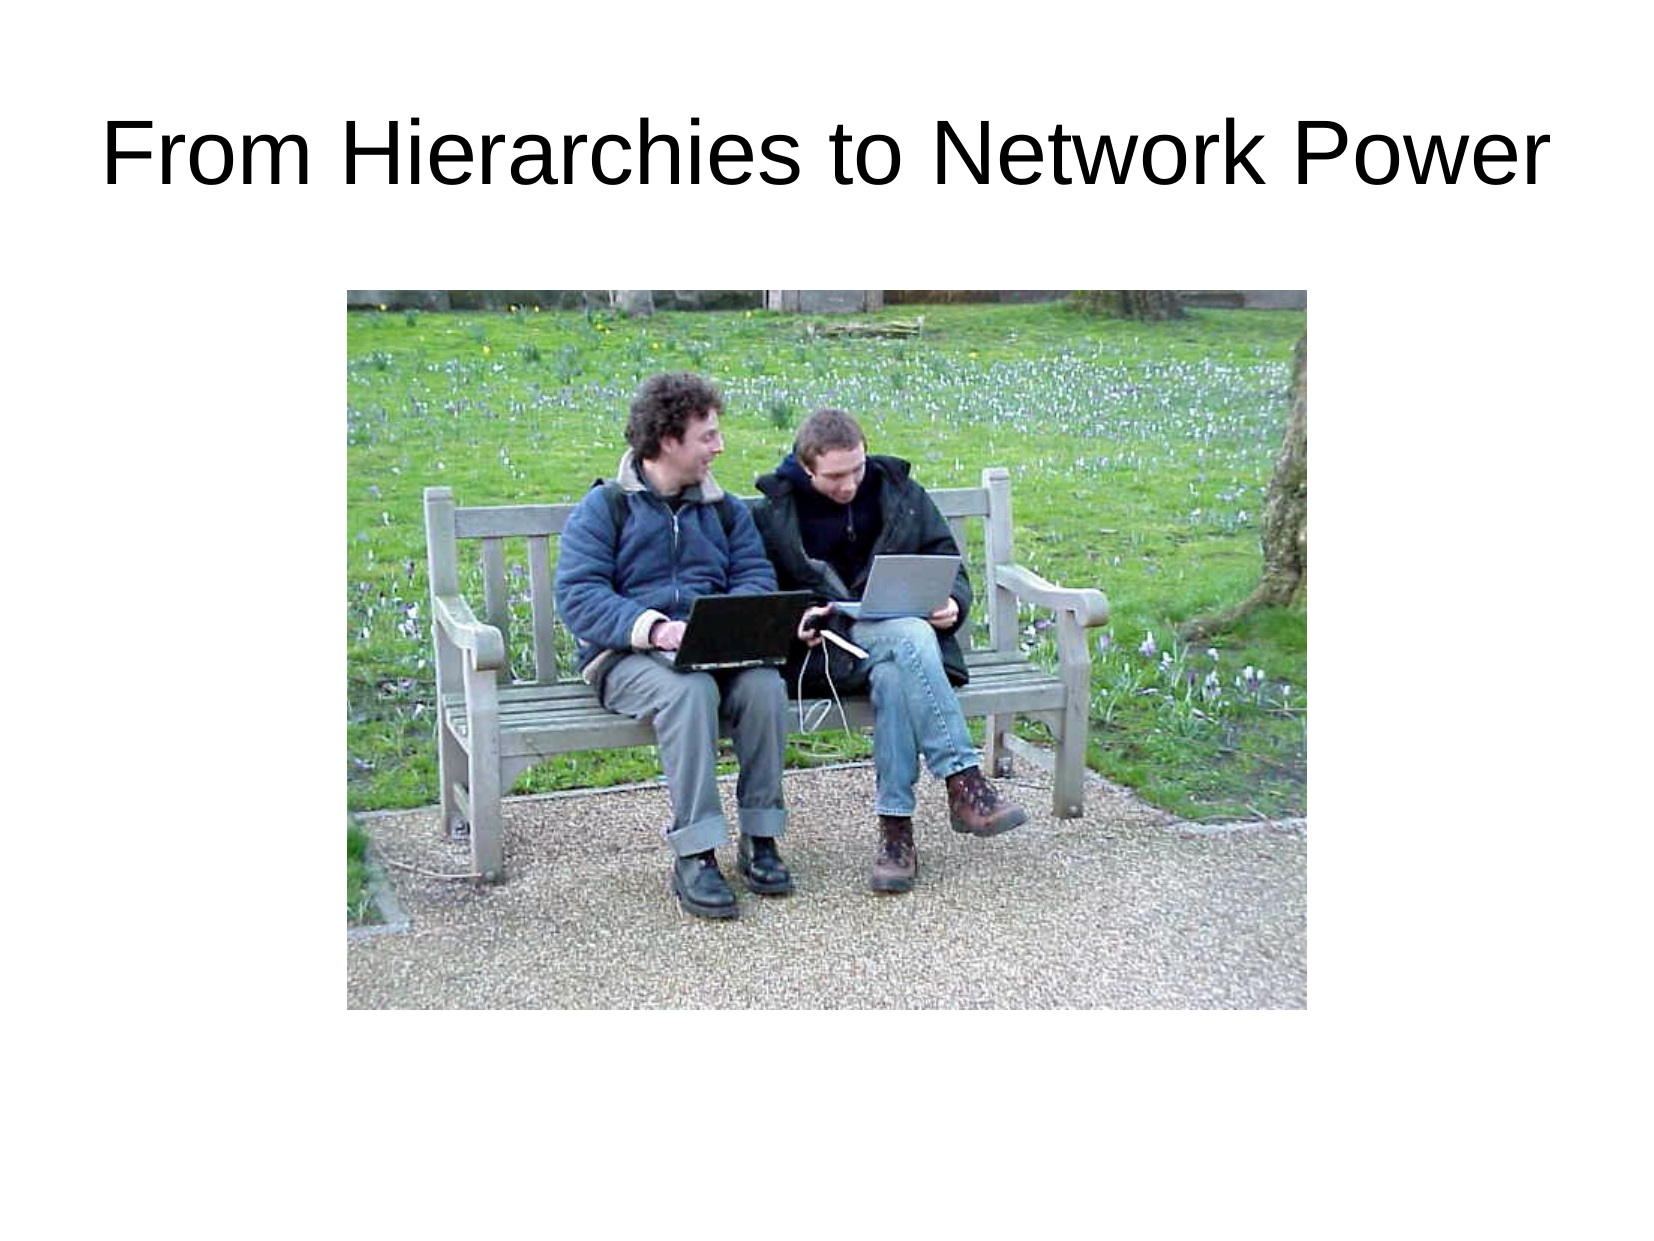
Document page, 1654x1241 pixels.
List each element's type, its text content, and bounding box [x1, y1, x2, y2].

picture [347, 290, 1307, 1010]
title From Hierarchies to Network Power [82, 49, 1571, 257]
